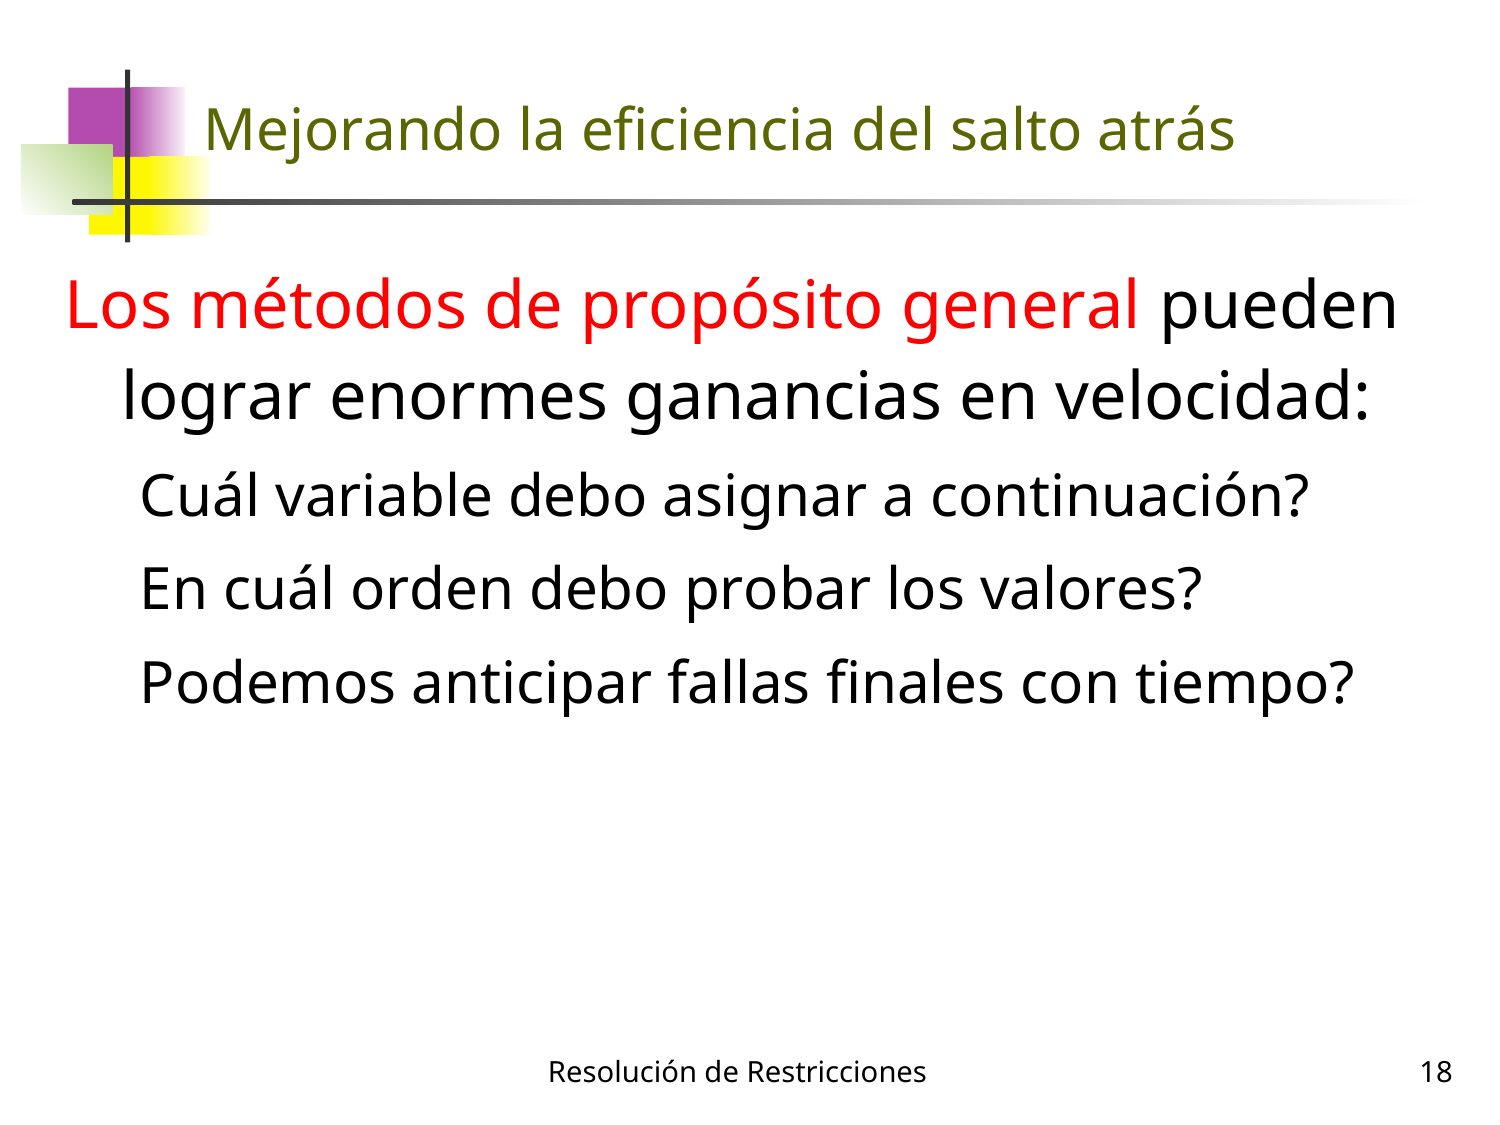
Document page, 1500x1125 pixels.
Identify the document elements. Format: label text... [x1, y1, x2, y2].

title Mejorando la eficiencia del salto atrás [188, 35, 1468, 175]
list Los métodos de propósito general pueden lograr enormes ganancias en velocidad: Cuál variable debo asignar a continuación? En cuál orden debo probar los valores? Podemos anticipar fallas finales con tiempo? [50, 249, 1469, 1007]
